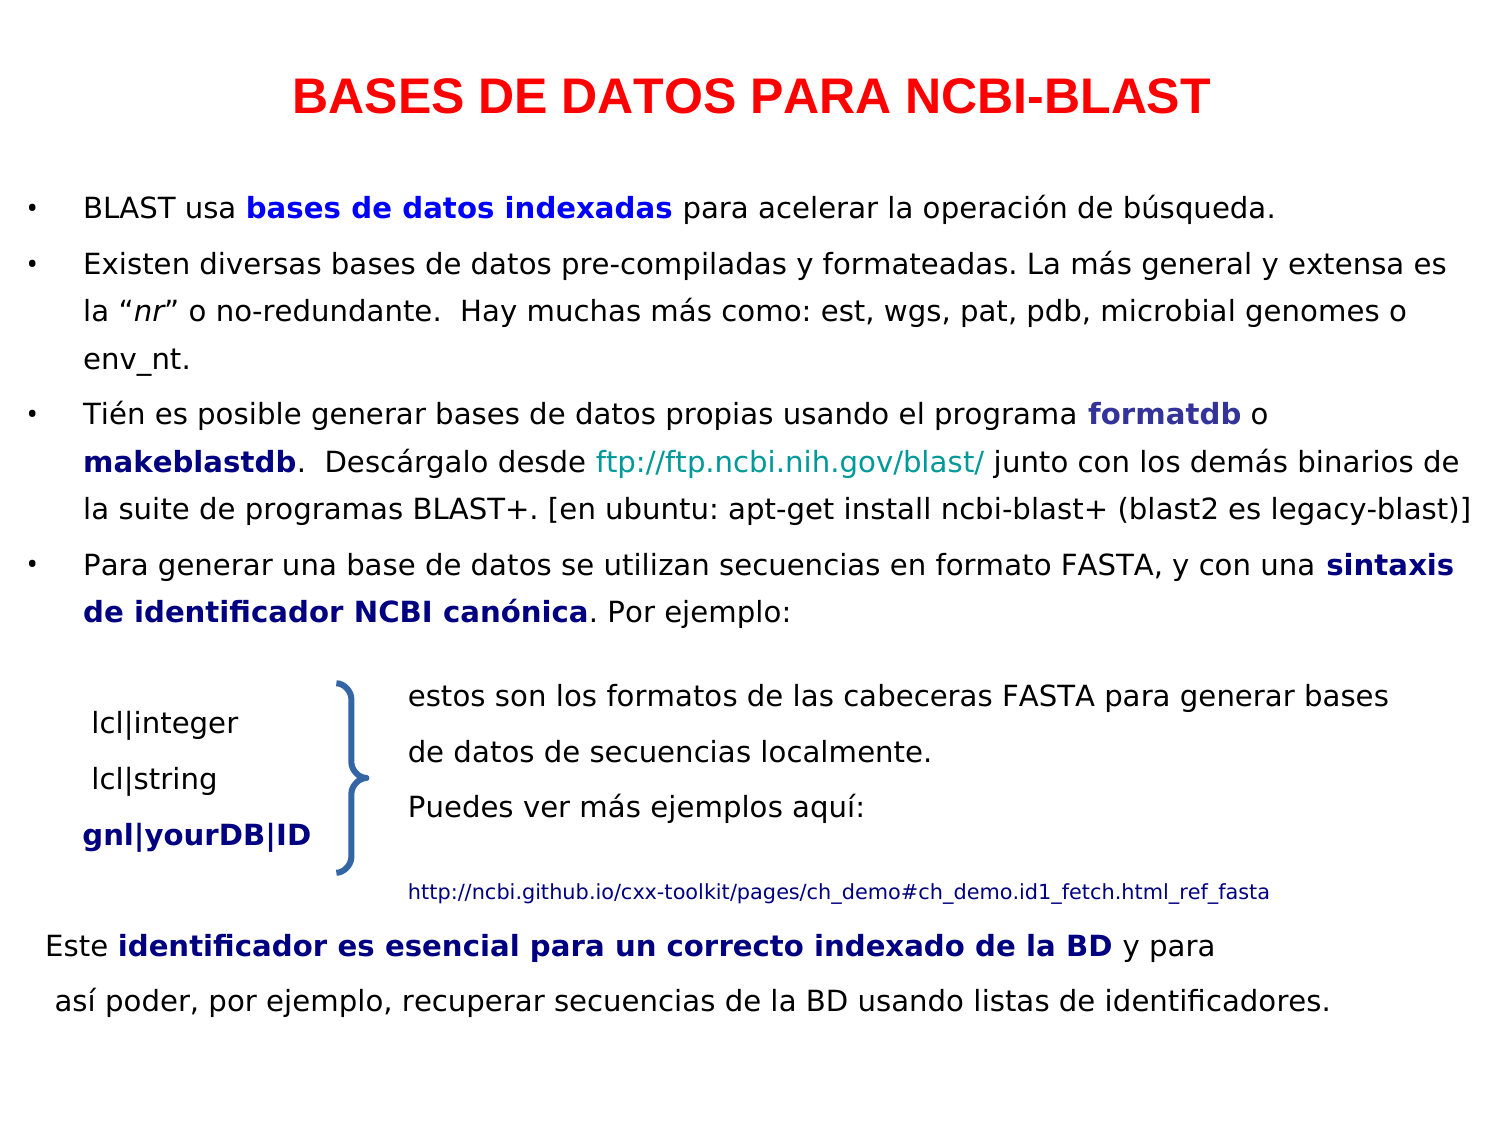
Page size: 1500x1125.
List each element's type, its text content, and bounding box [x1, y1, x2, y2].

title BASES DE DATOS PARA NCBI-BLAST [76, 0, 1427, 170]
text_box estos son los formatos de las cabeceras FASTA para generar bases de datos de secuencias localmente. Puedes ver más ejemplos aquí: http://ncbi.github.io/cxx-toolkit/pages/ch_demo#ch_demo.id1_fetch.html_ref_fasta [393, 657, 1471, 912]
list BLAST usa bases de datos indexadas para acelerar la operación de búsqueda. Existen diversas bases de datos pre-compiladas y formateadas. La más general y extensa es la “nr” o no-redundante. Hay muchas más como: est, wgs, pat, pdb, microbial genomes o env_nt. Tién es posible generar bases de datos propias usando el programa formatdb o makeblastdb. Descárgalo desde ftp://ftp.ncbi.nih.gov/blast/ junto con los demás binarios de la suite de programas BLAST+. [en ubuntu: apt-get install ncbi-blast+ (blast2 es legacy-blast)] Para generar una base de datos se utilizan secuencias en formato FASTA, y con una sintaxis de identificador NCBI canónica. Por ejemplo: lcl|integer lcl|string gnl|yourDB|ID Este identificador es esencial para un correcto indexado de la BD y para así poder, por ejemplo, recuperar secuencias de la BD usando listas de identificadores. [11, 170, 1495, 1092]
